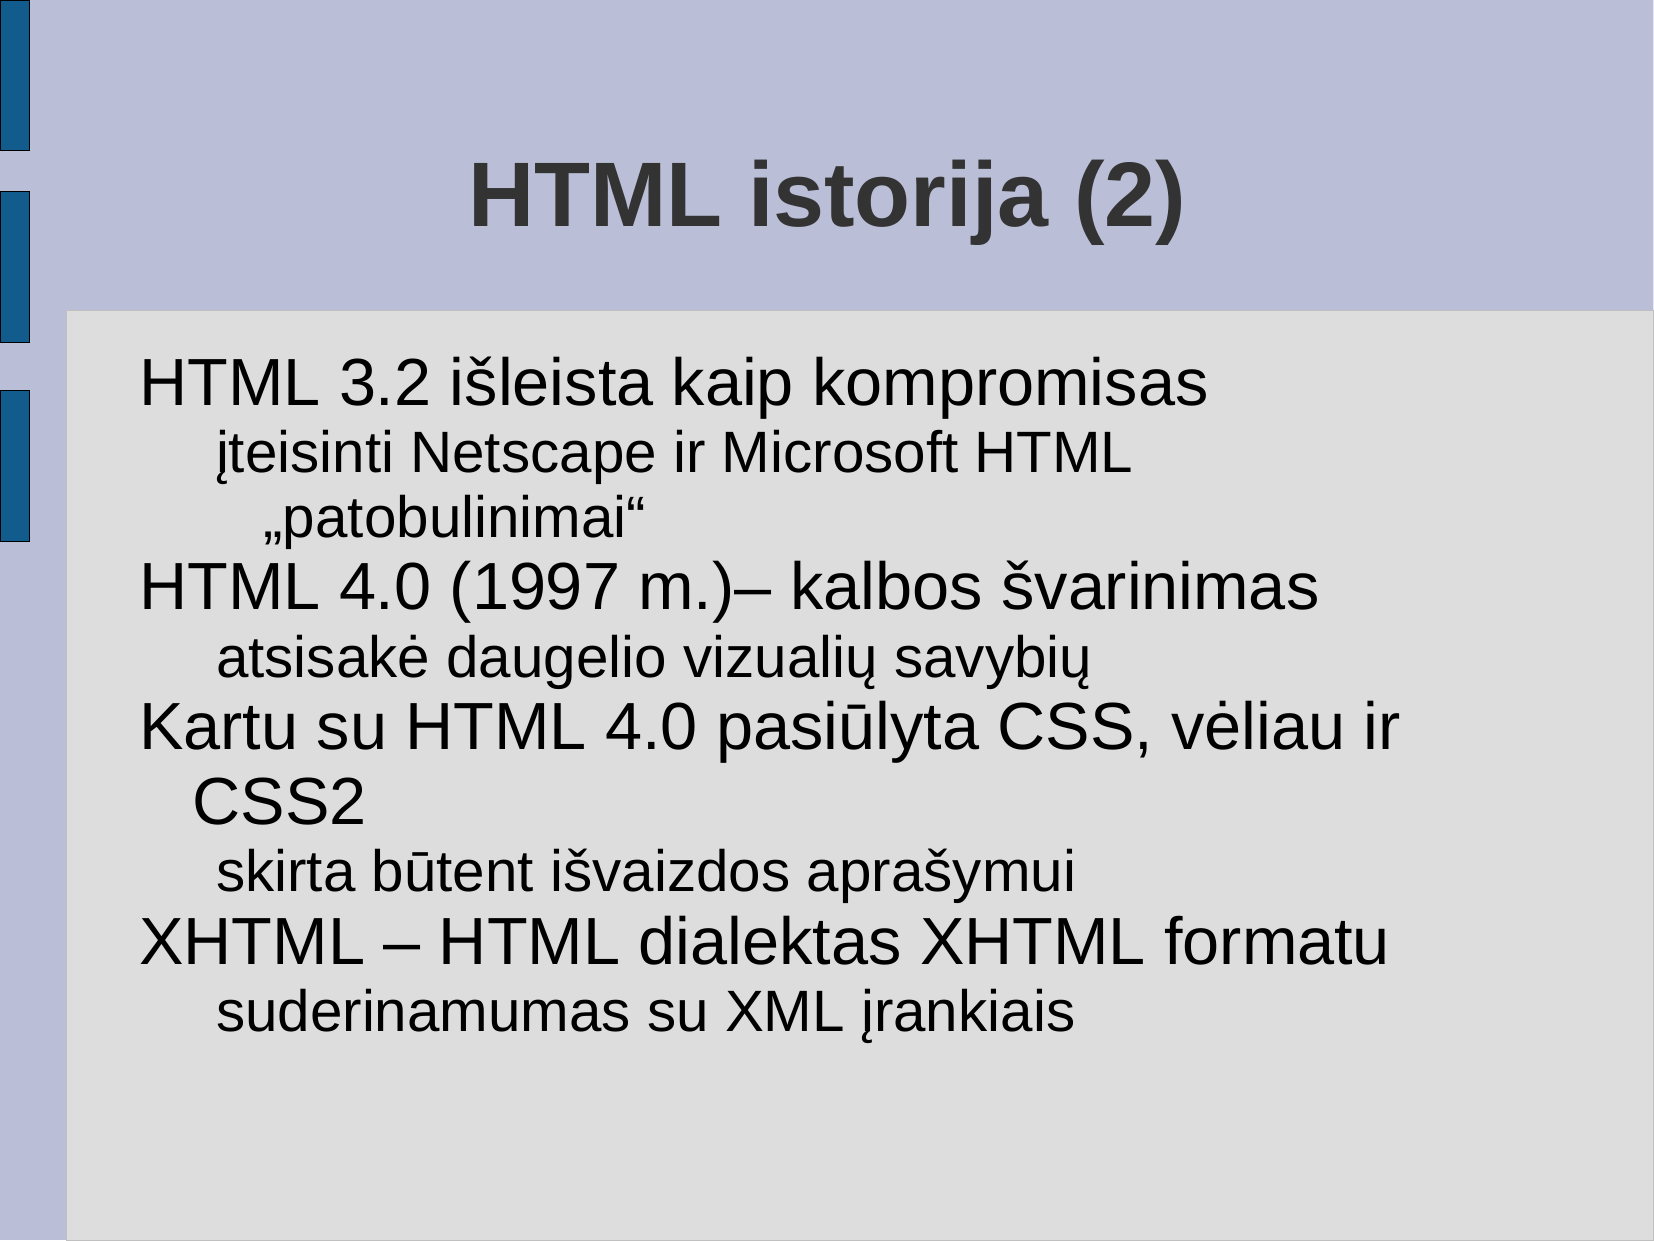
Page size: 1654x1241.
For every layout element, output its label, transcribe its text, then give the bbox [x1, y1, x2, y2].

list HTML 3.2 išleista kaip kompromisas įteisinti Netscape ir Microsoft HTML „patobulinimai“ HTML 4.0 (1997 m.)– kalbos švarinimas atsisakė daugelio vizualių savybių Kartu su HTML 4.0 pasiūlyta CSS, vėliau ir CSS2 skirta būtent išvaizdos aprašymui XHTML – HTML dialektas XHTML formatu suderinamumas su XML įrankiais [121, 344, 1534, 1127]
title HTML istorija (2) [121, 91, 1534, 299]
